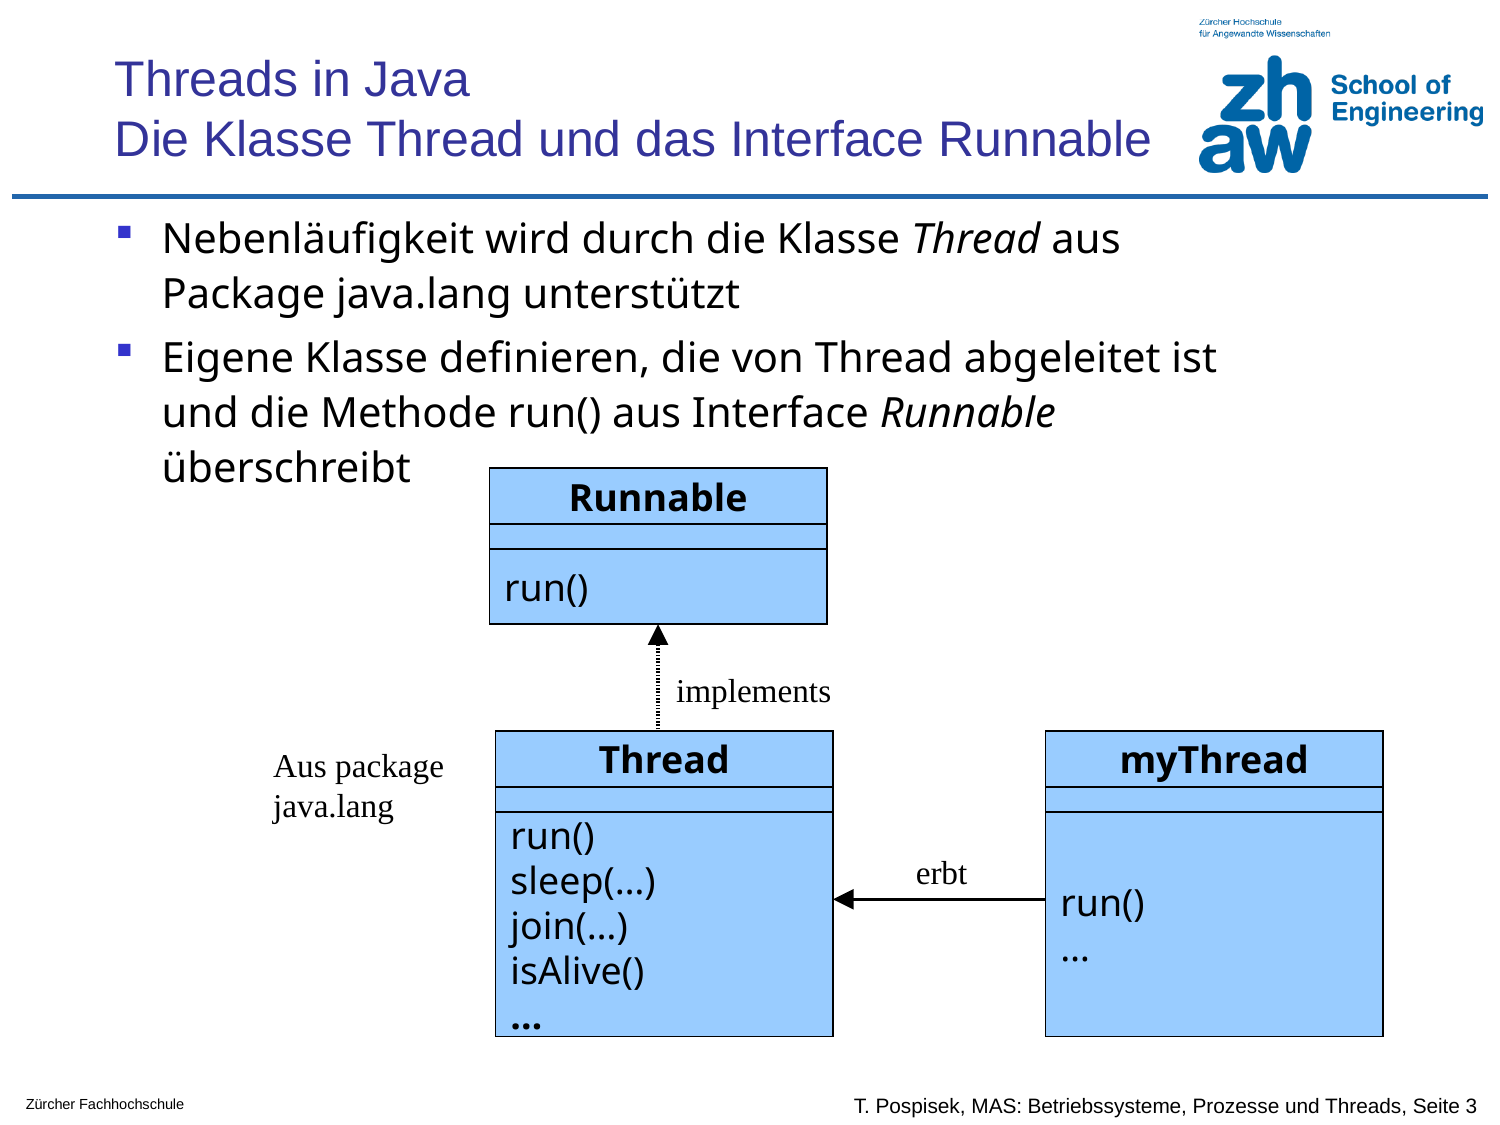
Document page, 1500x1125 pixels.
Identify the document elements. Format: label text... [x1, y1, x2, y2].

text_box Thread [495, 730, 834, 786]
text_box myThread [1045, 730, 1384, 786]
text_box [1045, 786, 1384, 812]
text_box Nebenläufigkeit wird durch die Klasse Thread aus Package java.lang unterstützt Eigene Klasse definieren, die von Thread abgeleitet ist und die Methode run() aus Interface Runnable überschreibt [99, 199, 1288, 499]
text_box [495, 786, 834, 812]
text_box erbt [901, 844, 983, 899]
text_box run() … [1045, 812, 1384, 1037]
text_box Runnable [489, 468, 827, 524]
text_box [489, 524, 827, 549]
text_box run() [489, 549, 827, 625]
title Threads in Java Die Klasse Thread und das Interface Runnable [99, 50, 1379, 163]
text_box implements [661, 661, 847, 717]
text_box run() sleep(…) join(…) isAlive() … [495, 812, 834, 1037]
picture [1199, 19, 1483, 173]
text_box Aus package java.lang [258, 736, 468, 832]
